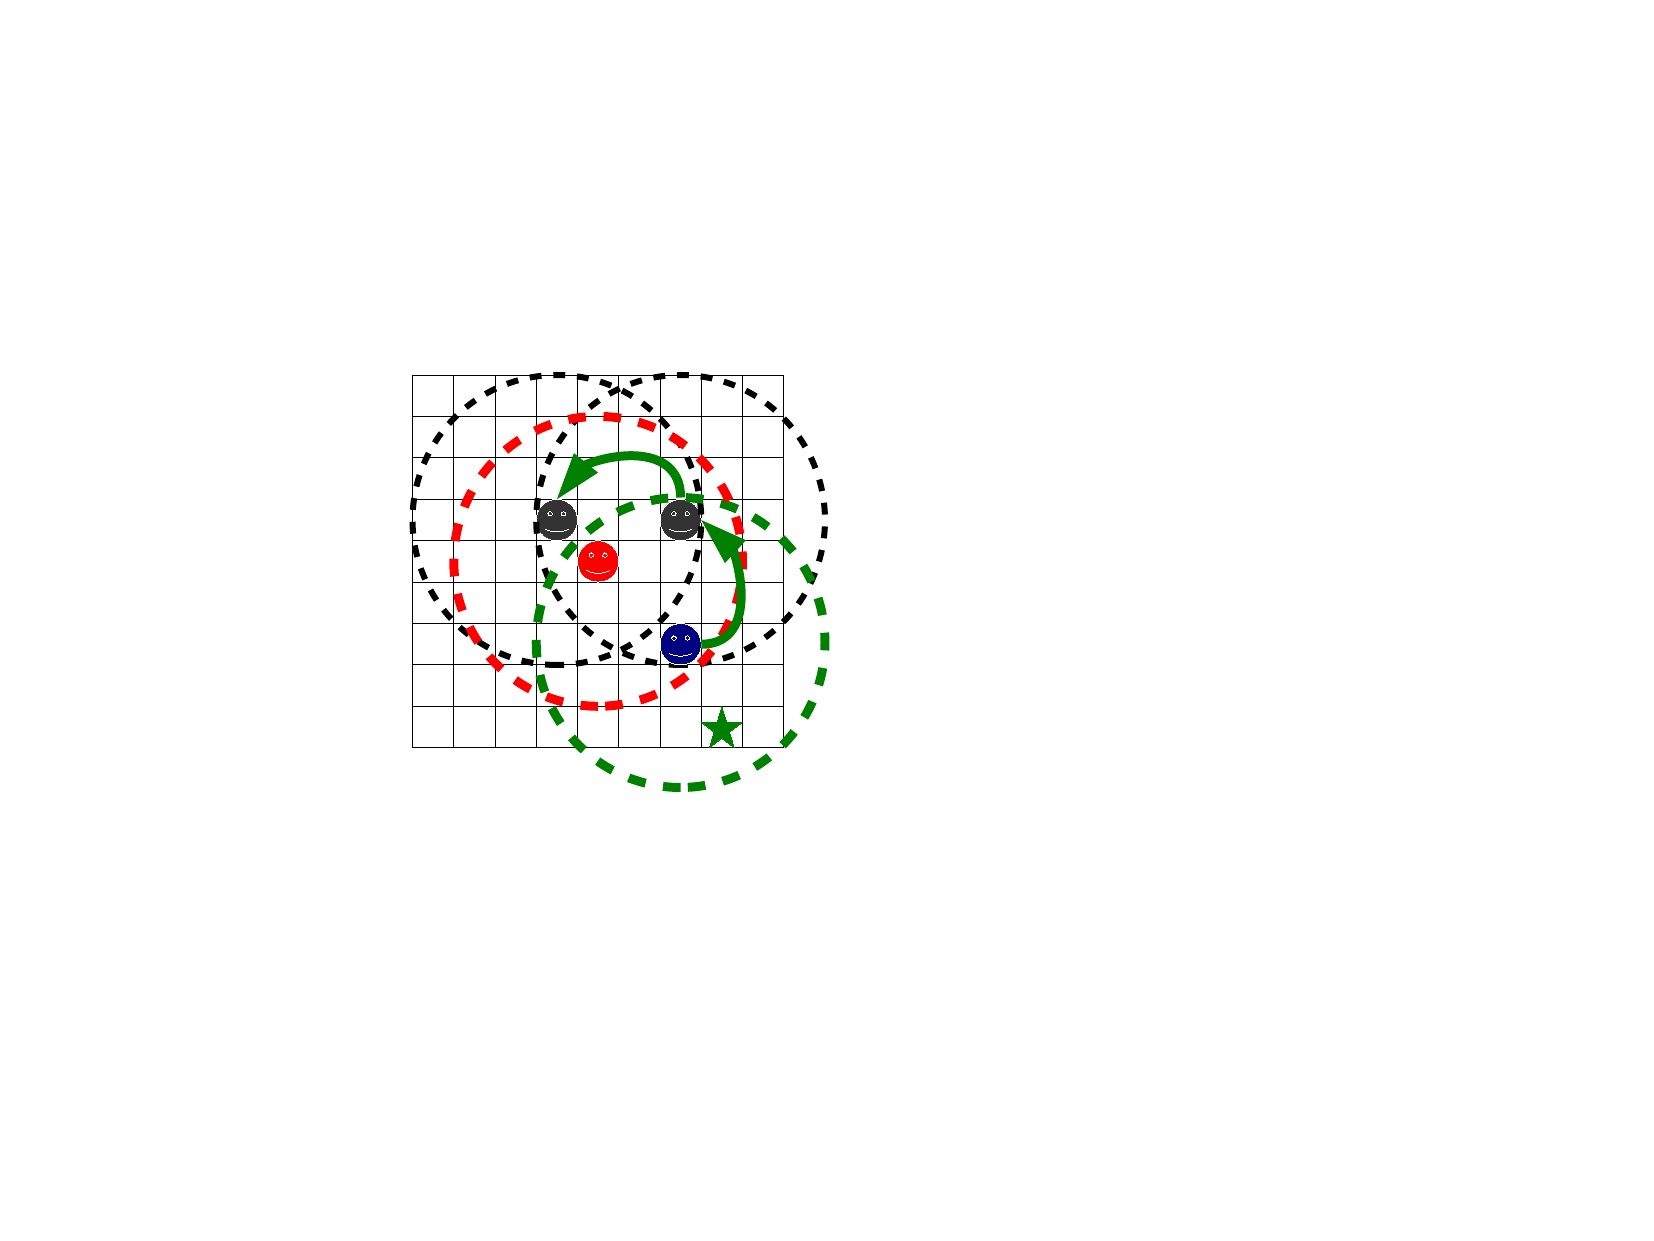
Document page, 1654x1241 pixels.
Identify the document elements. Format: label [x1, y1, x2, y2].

text_box [412, 375, 784, 748]
